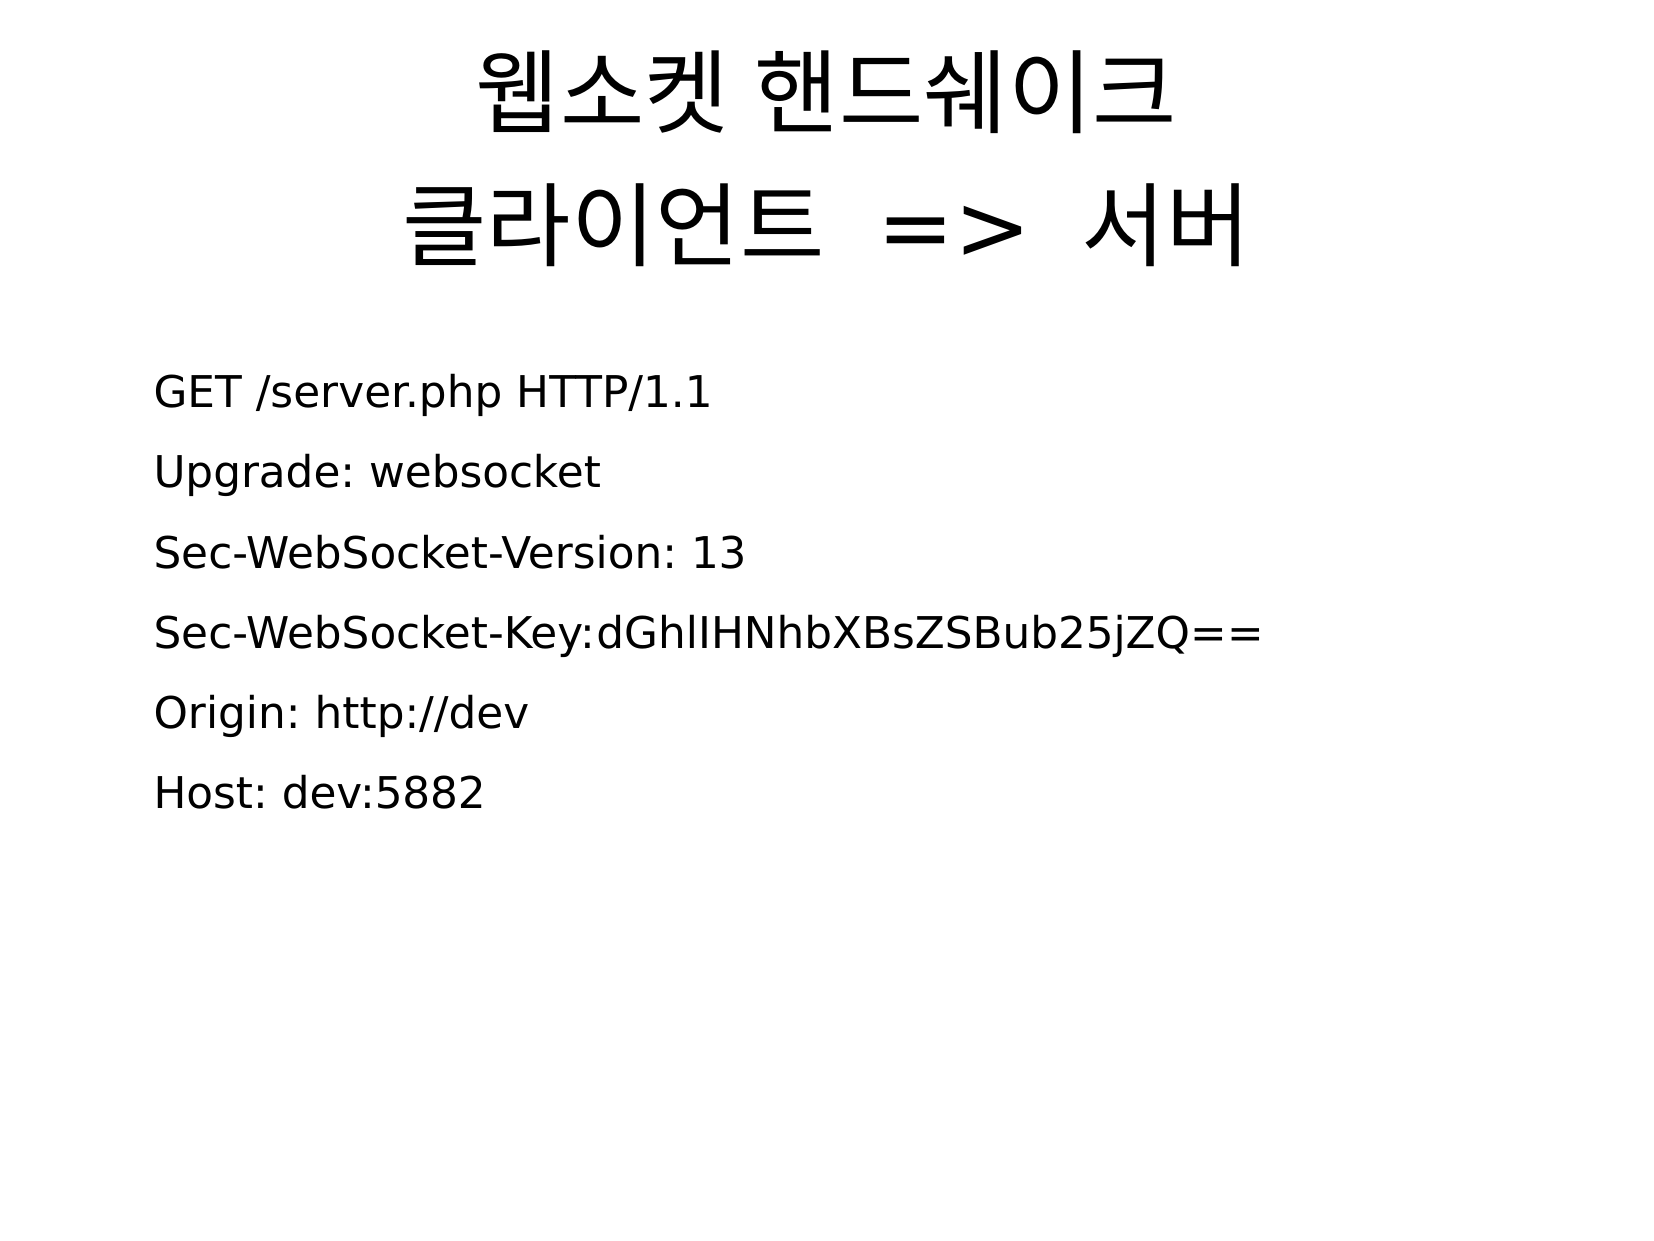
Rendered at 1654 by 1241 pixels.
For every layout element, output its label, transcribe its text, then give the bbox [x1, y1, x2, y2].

list GET /server.php HTTP/1.1 Upgrade: websocket Sec-WebSocket-Version: 13 Sec-WebSocket-Key: dGhlIHNhbXBsZSBub25jZQ== Origin: http://dev Host: dev:5882 [82, 366, 1571, 1087]
title 웹소켓 핸드쉐이크 클라이언트 => 서버 [82, 30, 1571, 276]
